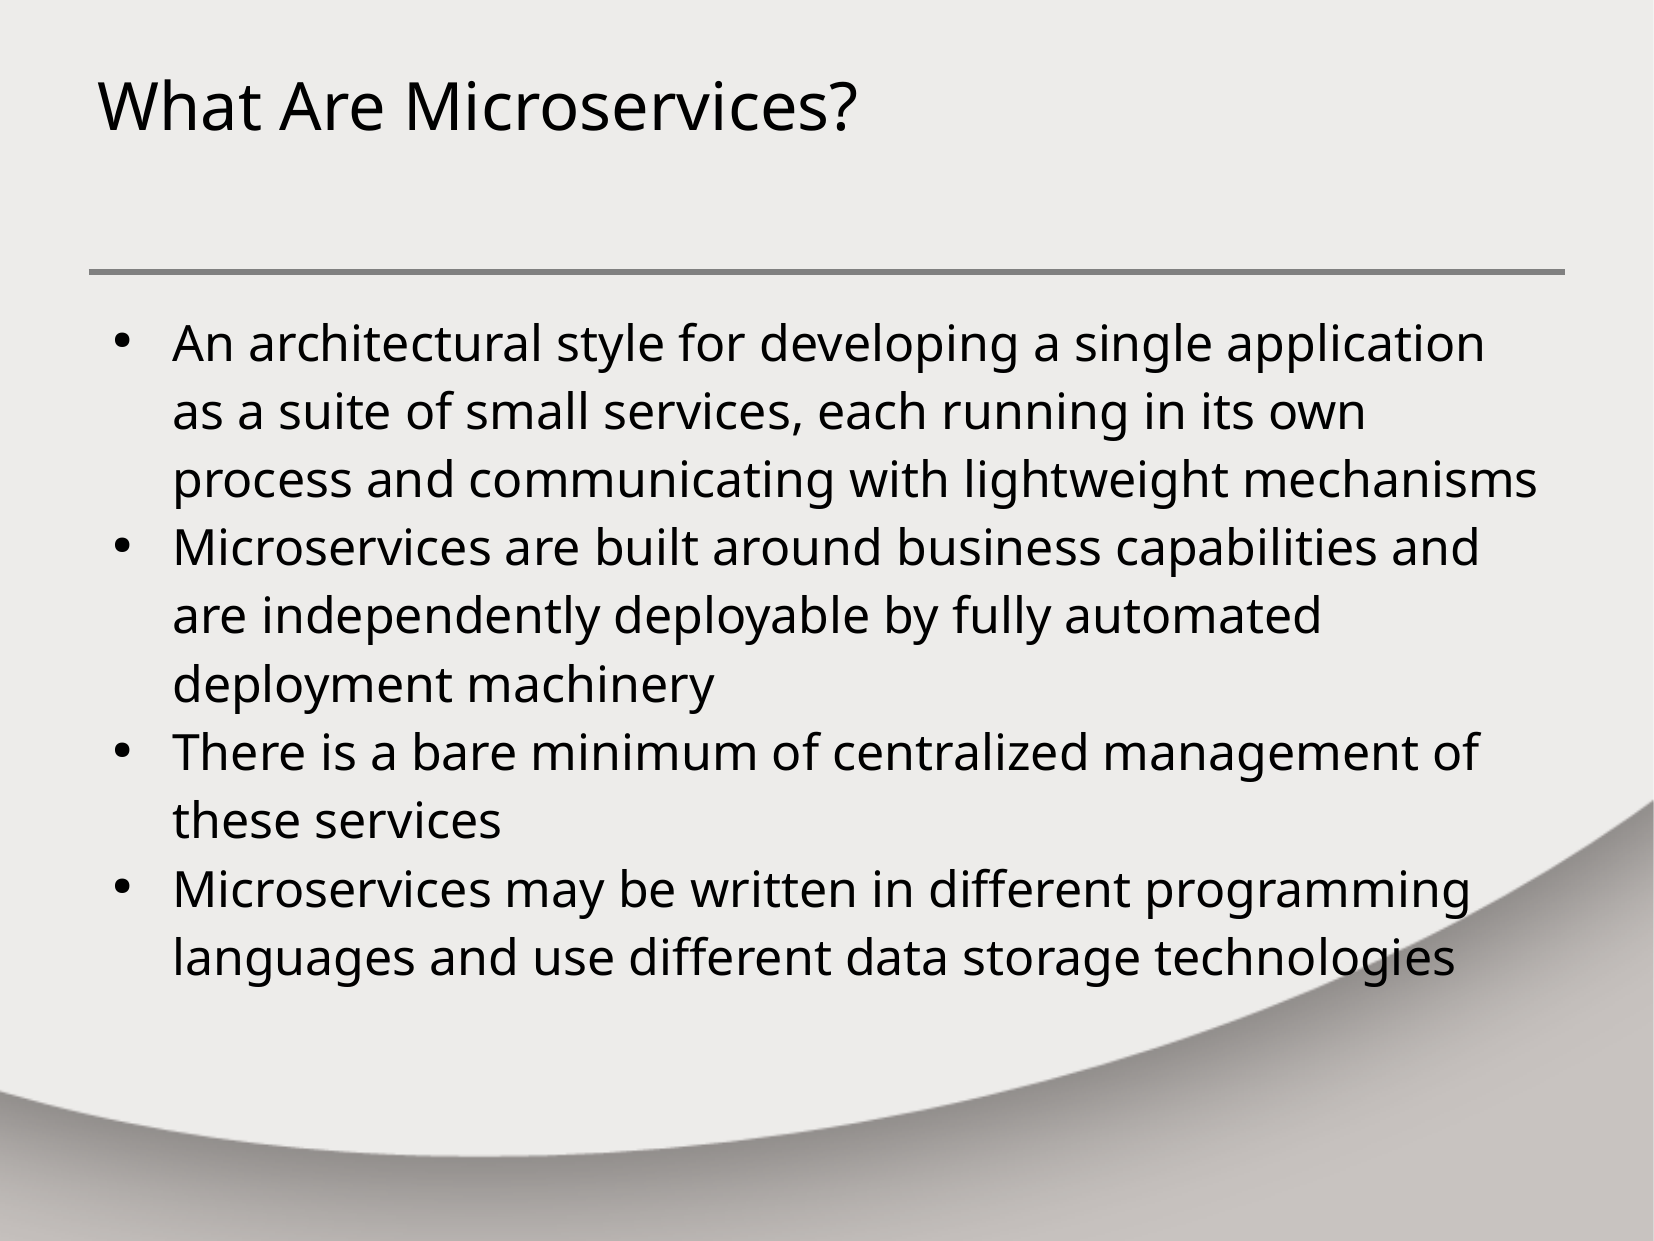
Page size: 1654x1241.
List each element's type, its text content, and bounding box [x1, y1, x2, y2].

text_box An architectural style for developing a single application as a suite of small services, each running in its own process and communicating with lightweight mechanisms Microservices are built around business capabilities and are independently deployable by fully automated deployment machinery There is a bare minimum of centralized management of these services Microservices may be written in different programming languages and use different data storage technologies [97, 300, 1561, 1163]
title What Are Microservices? [97, 75, 1561, 226]
picture [0, 0, 1654, 1241]
